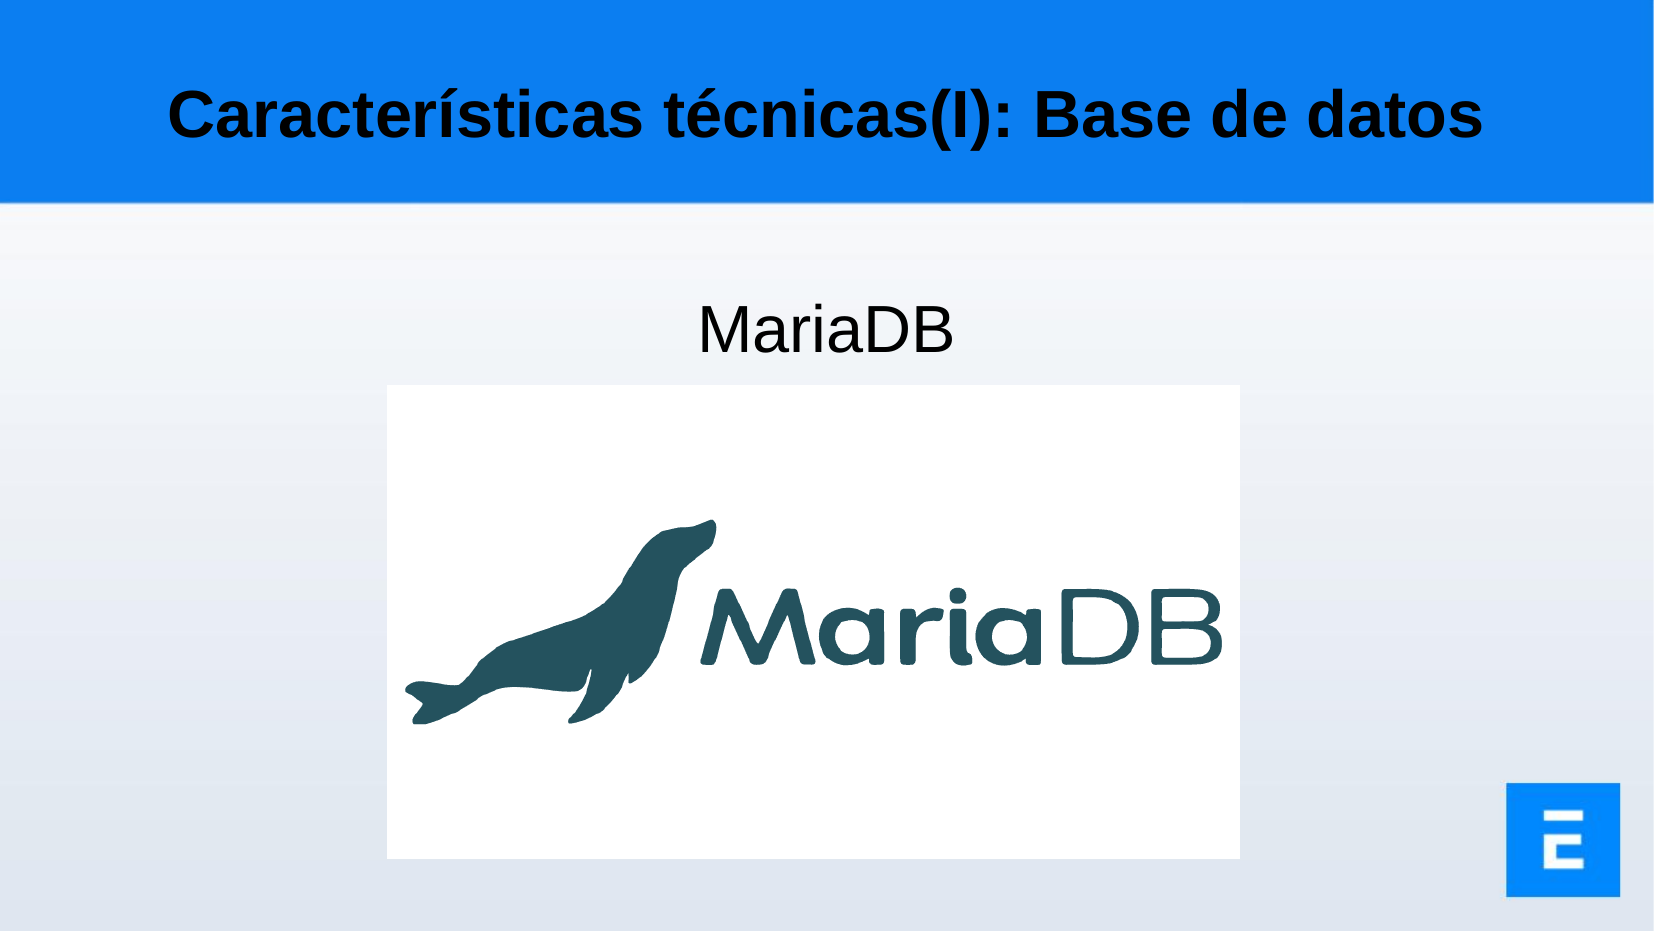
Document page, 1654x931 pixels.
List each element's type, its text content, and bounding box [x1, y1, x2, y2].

picture [0, 0, 1654, 931]
subtitle MariaDB [82, 217, 1571, 758]
title Características técnicas(I): Base de datos [82, 37, 1571, 193]
